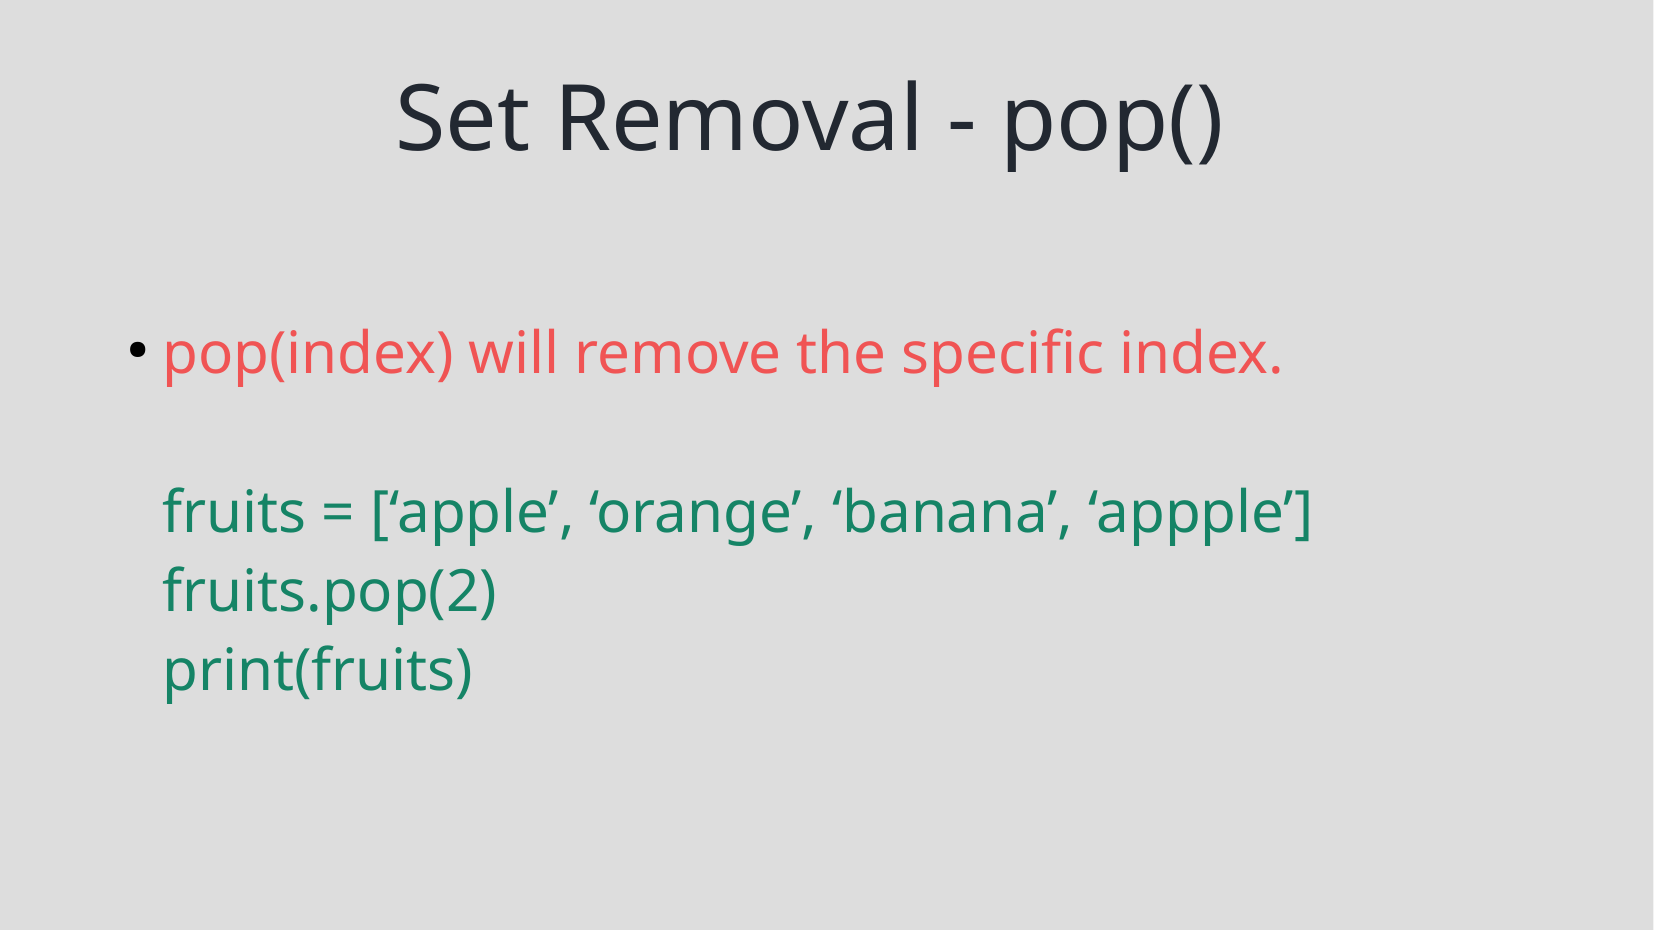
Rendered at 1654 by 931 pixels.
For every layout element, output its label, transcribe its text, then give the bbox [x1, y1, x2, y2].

title Set Removal - pop() [82, 37, 1538, 193]
text_box pop(index) will remove the specific index. fruits = [‘apple’, ‘orange’, ‘banana’, ‘appple’] fruits.pop(2) print(fruits) [112, 225, 1613, 816]
